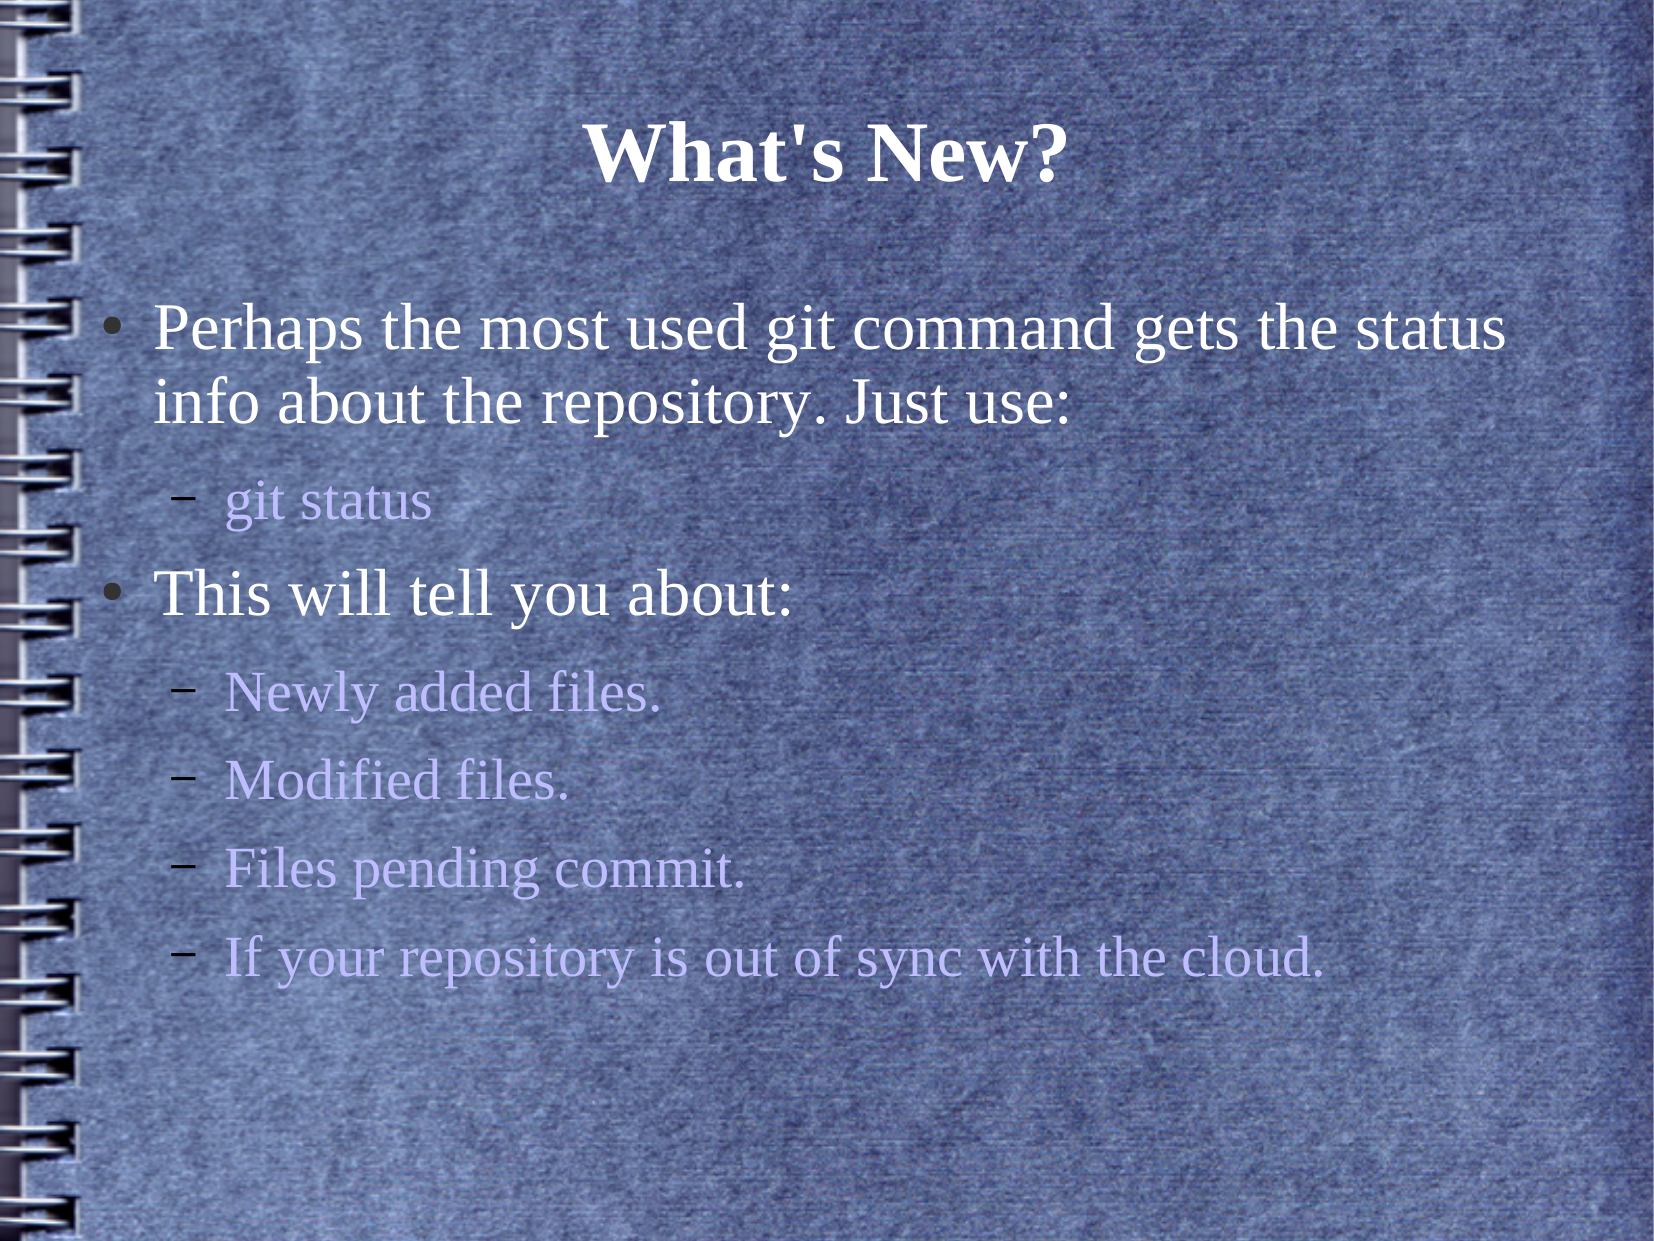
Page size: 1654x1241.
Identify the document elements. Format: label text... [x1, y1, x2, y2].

title What's New? [82, 49, 1571, 257]
picture [0, 0, 1654, 1241]
list Perhaps the most used git command gets the status info about the repository. Just use: git status This will tell you about: Newly added files. Modified files. Files pending commit. If your repository is out of sync with the cloud. [82, 290, 1571, 1109]
